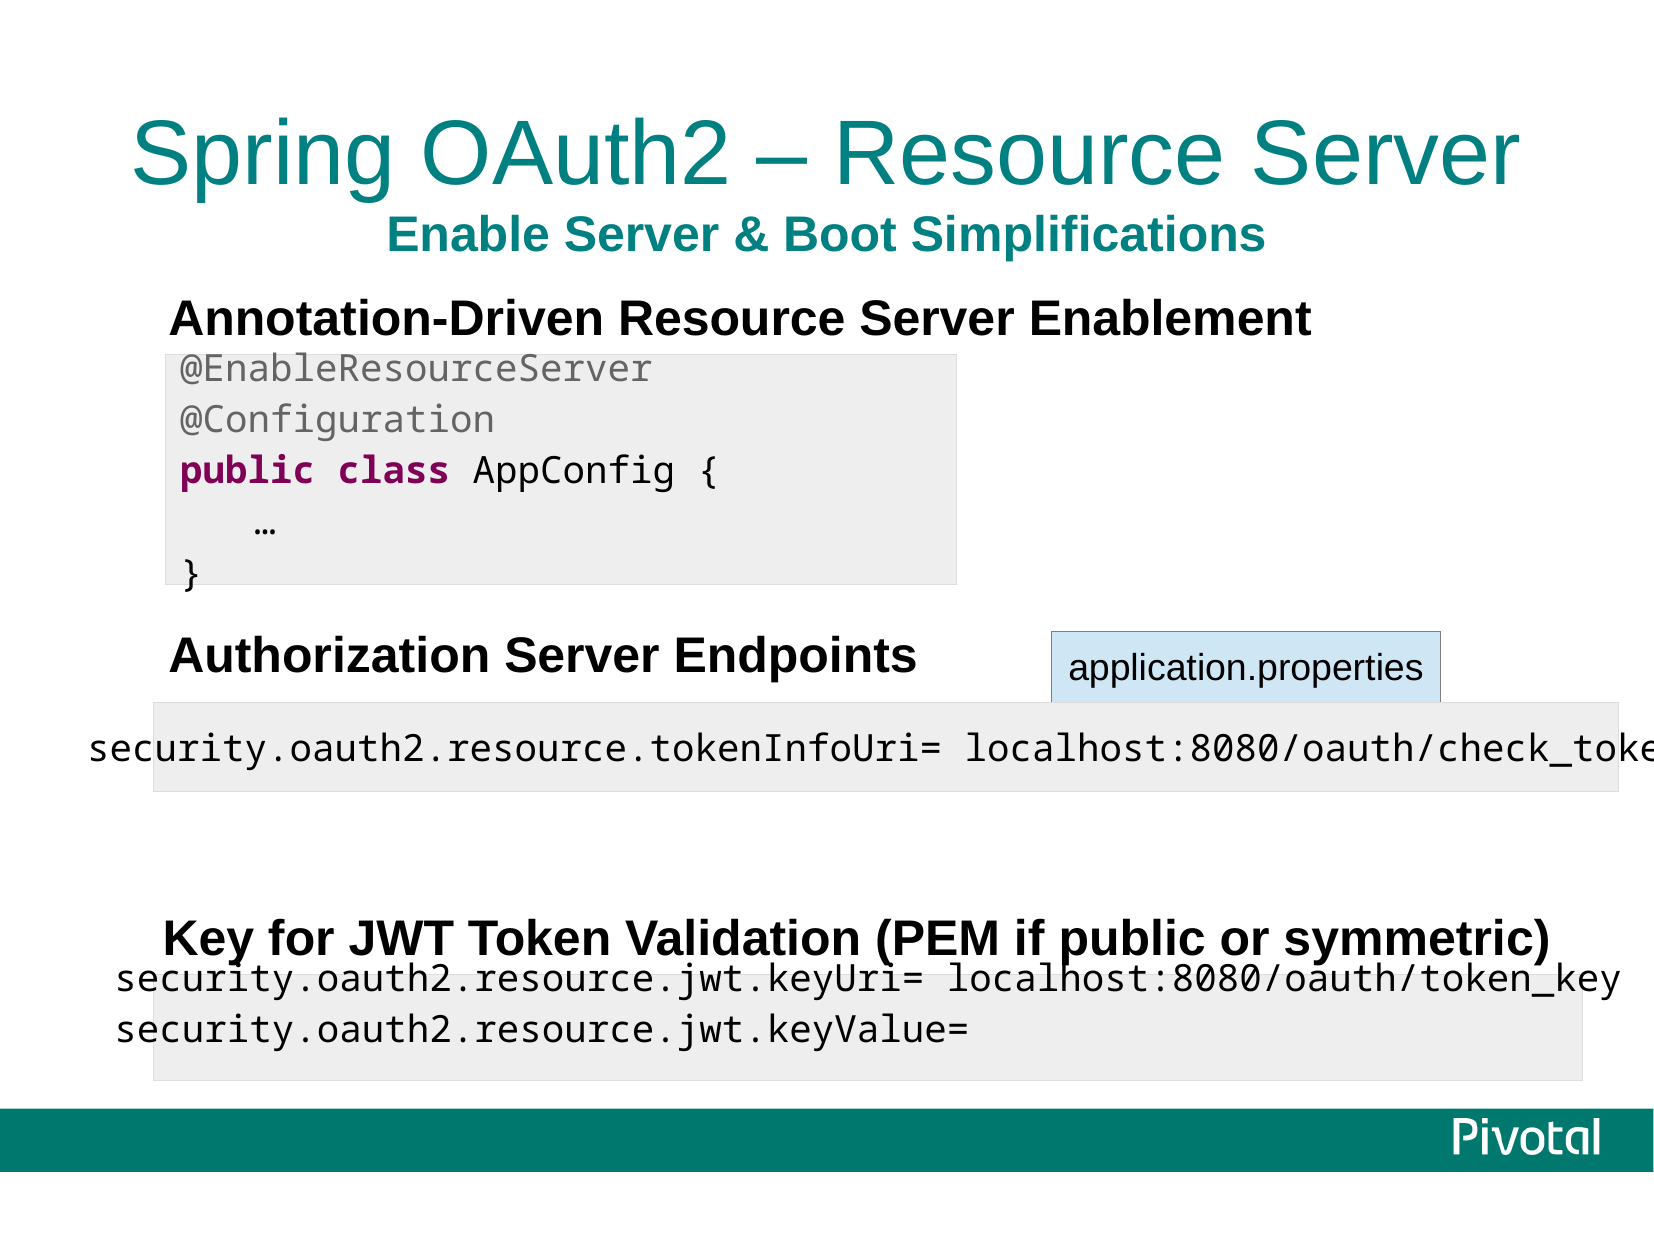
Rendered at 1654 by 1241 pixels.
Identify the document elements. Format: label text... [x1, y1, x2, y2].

title Spring OAuth2 – Resource Server [82, 49, 1571, 257]
text_box Key for JWT Token Validation (PEM if public or symmetric) [147, 902, 1619, 975]
text_box @EnableResourceServer @Configuration public class AppConfig { … } [165, 355, 957, 585]
text_box Authorization Server Endpoints [153, 620, 1270, 692]
text_box application.properties [1051, 631, 1441, 702]
text_box Annotation-Driven Resource Server Enablement [153, 282, 1359, 355]
text_box security.oauth2.resource.tokenInfoUri= localhost:8080/oauth/check_token [153, 702, 1619, 792]
picture [1452, 1115, 1601, 1158]
text_box Enable Server & Boot Simplifications [0, 198, 1654, 274]
text_box security.oauth2.resource.jwt.keyUri= localhost:8080/oauth/token_key security.oauth2.resource.jwt.keyValue= [153, 975, 1583, 1081]
